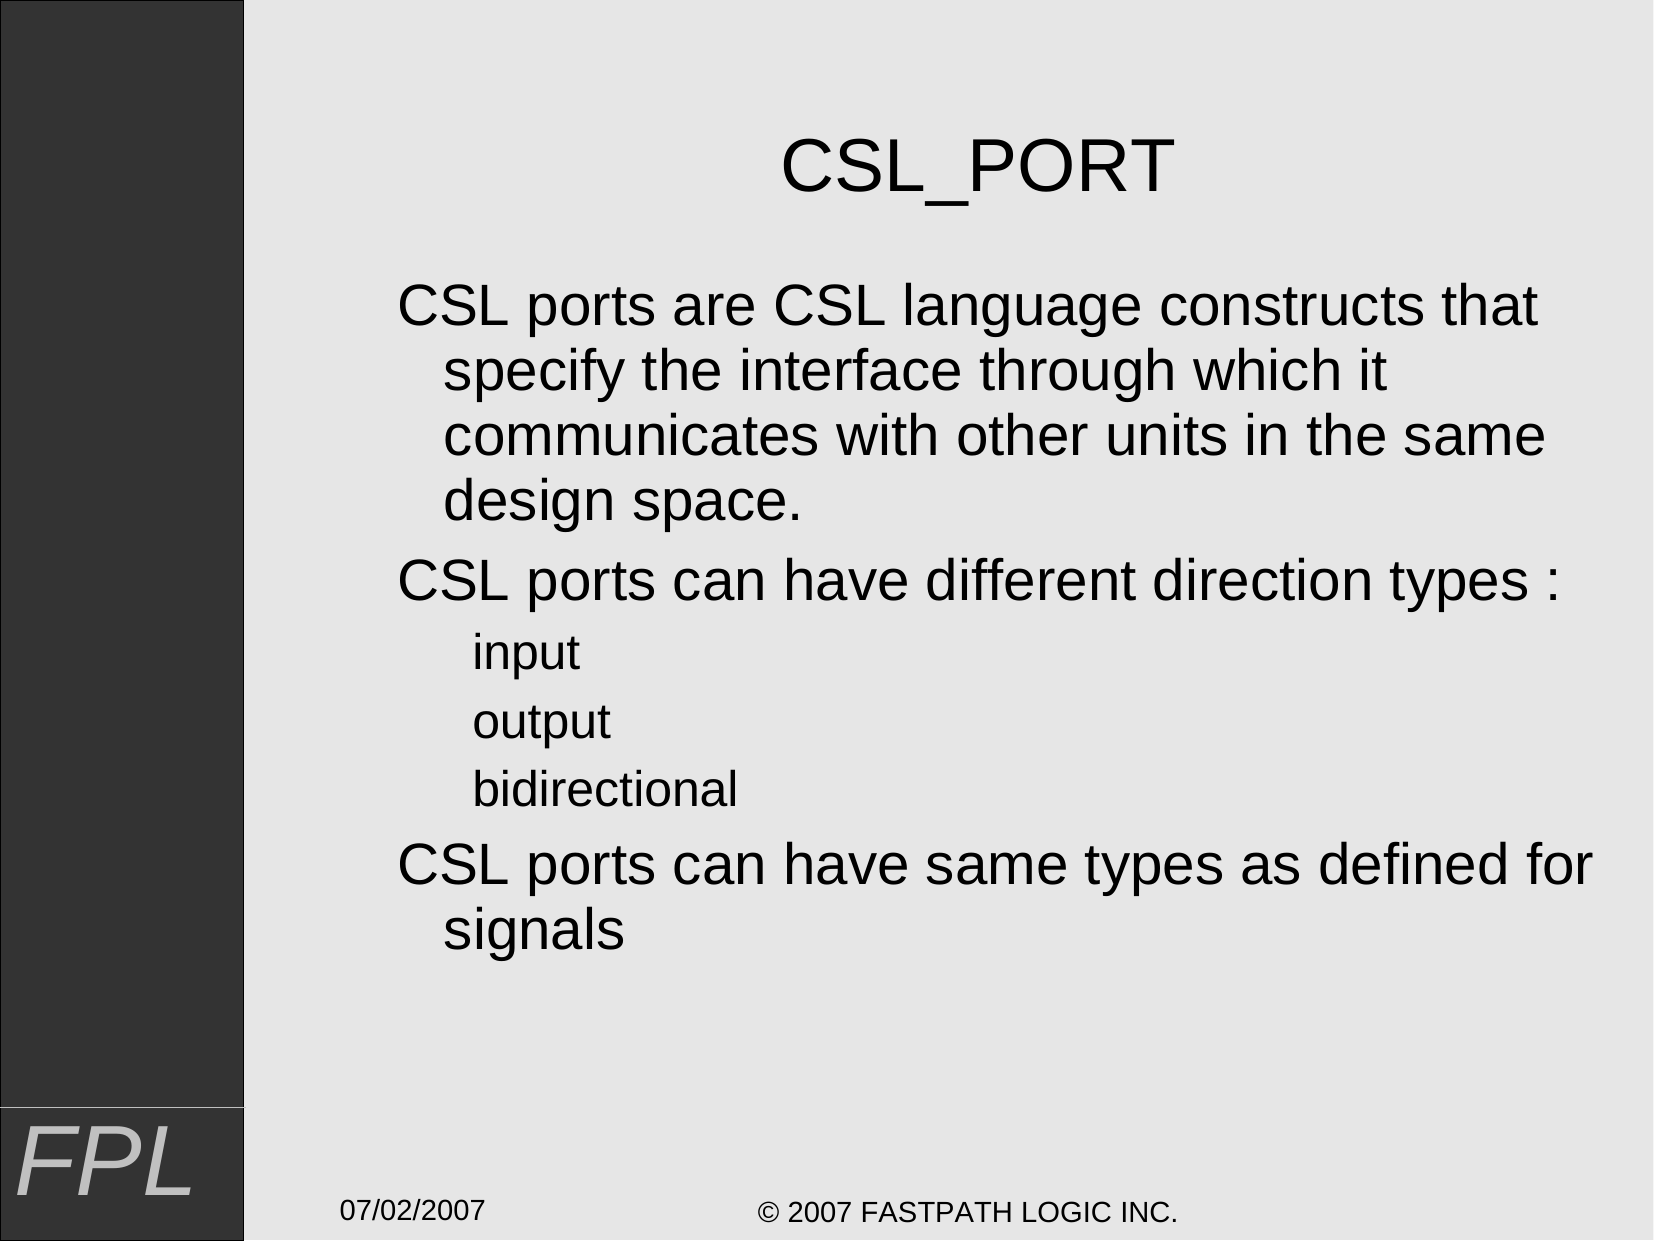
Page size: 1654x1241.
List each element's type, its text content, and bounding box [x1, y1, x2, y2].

list CSL ports are CSL language constructs that specify the interface through which it communicates with other units in the same design space. CSL ports can have different direction types : input output bidirectional CSL ports can have same types as defined for signals [322, 272, 1635, 1168]
title CSL_PORT [427, 57, 1530, 272]
